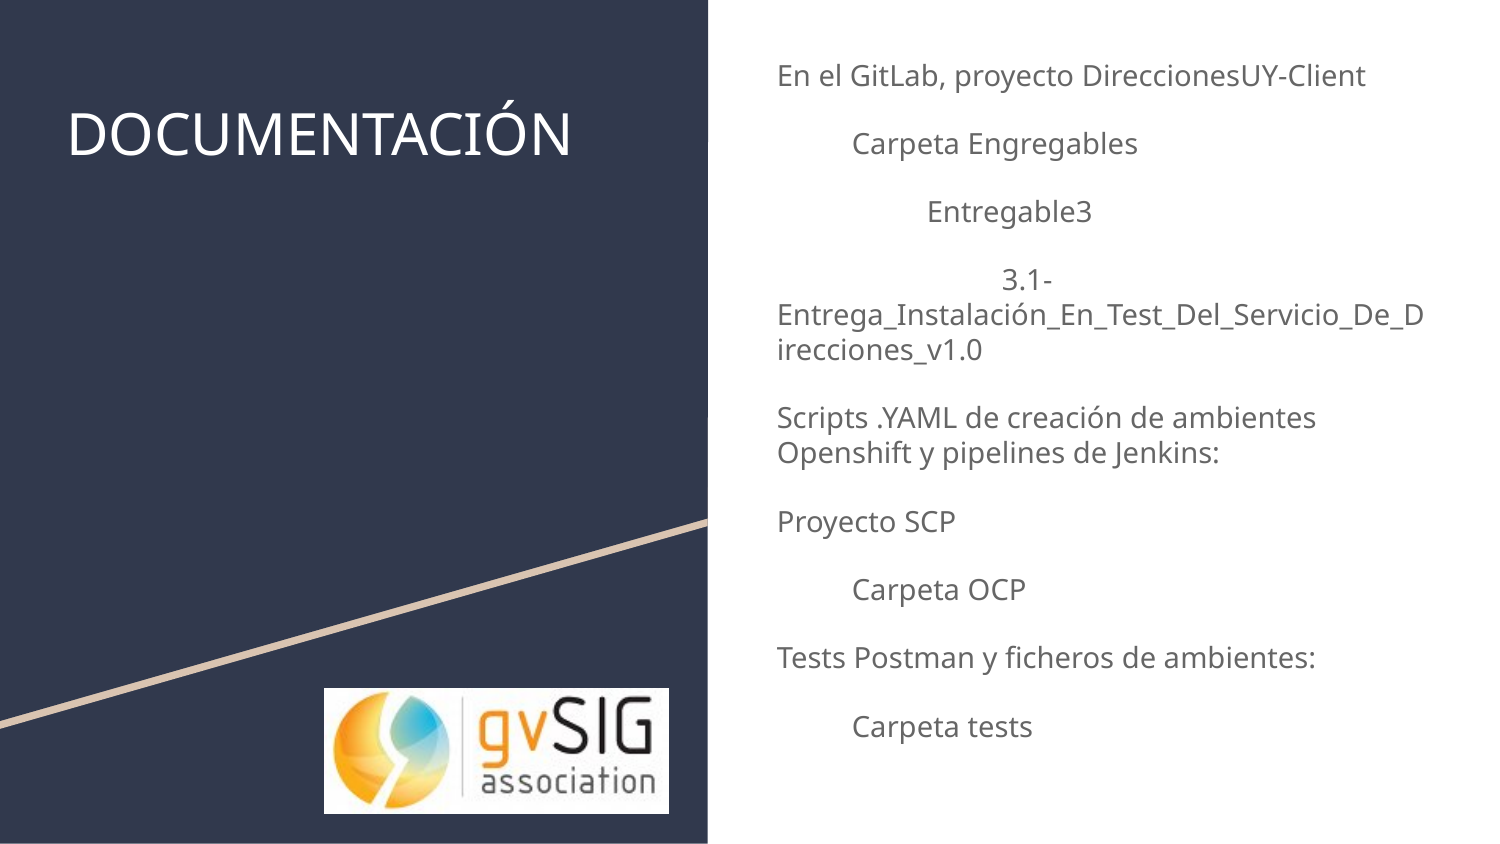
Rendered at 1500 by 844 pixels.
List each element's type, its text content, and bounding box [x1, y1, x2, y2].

title DOCUMENTACIÓN [51, 82, 660, 494]
list En el GitLab, proyecto DireccionesUY-Client Carpeta Engregables Entregable3 3.1-Entrega_Instalación_En_Test_Del_Servicio_De_Direcciones_v1.0 Scripts .YAML de creación de ambientes Openshift y pipelines de Jenkins: Proyecto SCP Carpeta OCP Tests Postman y ficheros de ambientes: Carpeta tests [761, 41, 1446, 844]
picture [324, 688, 669, 814]
